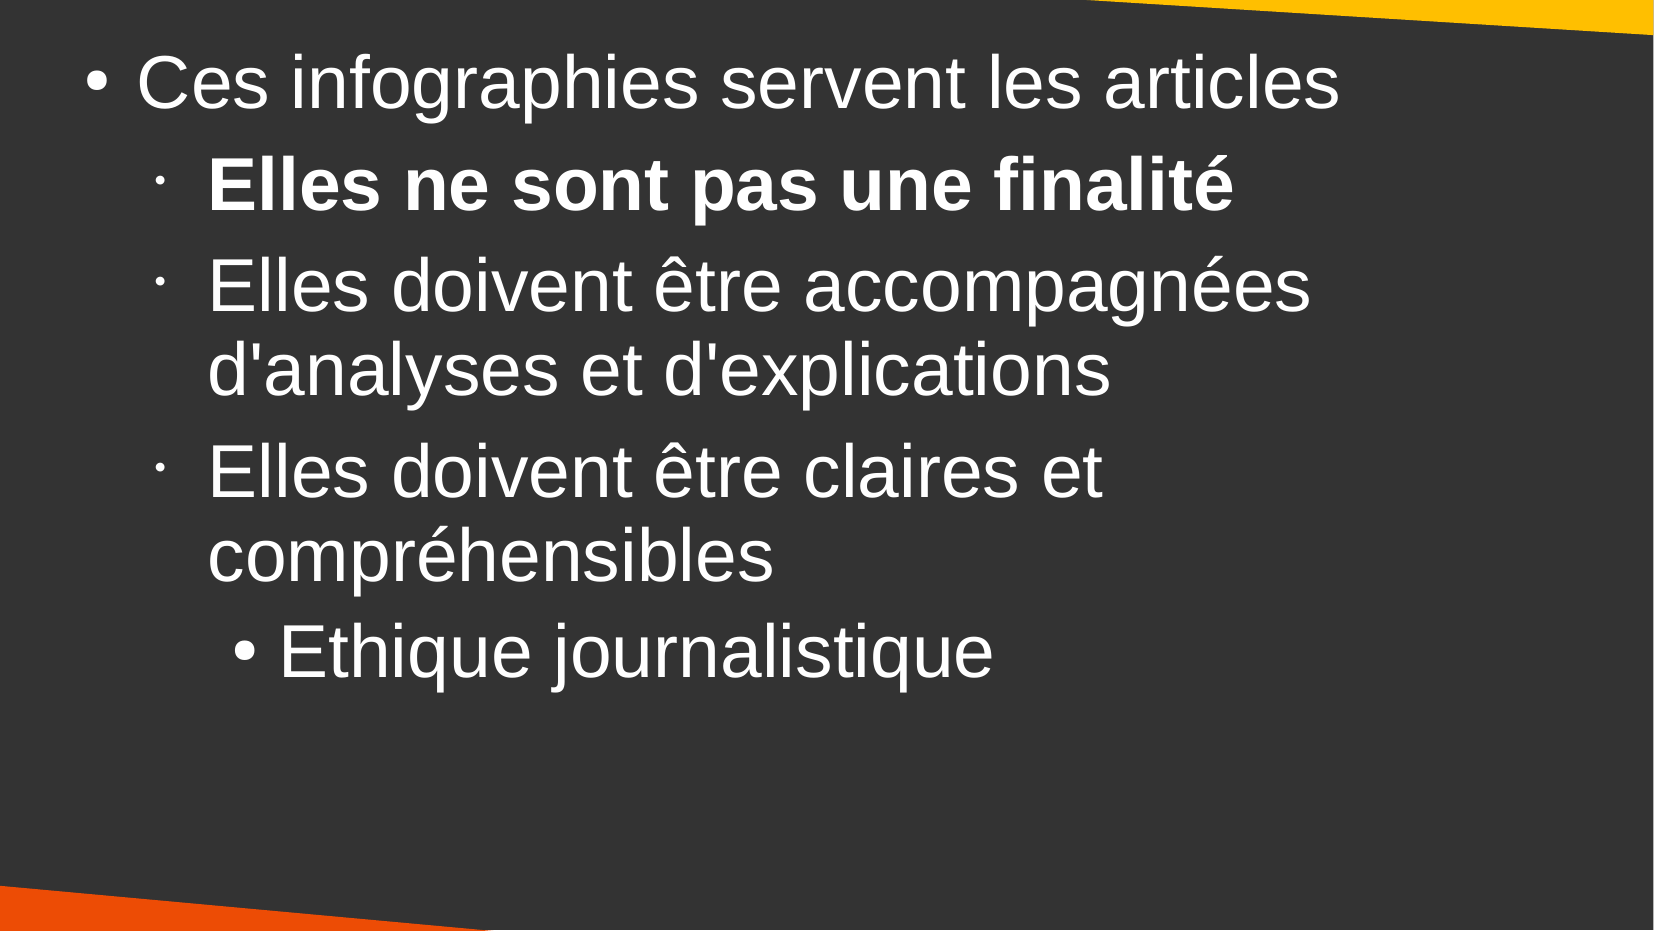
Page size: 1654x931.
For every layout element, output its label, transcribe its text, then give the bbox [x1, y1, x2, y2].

list Ces infographies servent les articles Elles ne sont pas une finalité Elles doivent être accompagnées d'analyses et d'explications Elles doivent être claires et compréhensibles Ethique journalistique [65, 40, 1554, 780]
text_box [1086, 0, 1654, 36]
text_box [0, 885, 494, 931]
